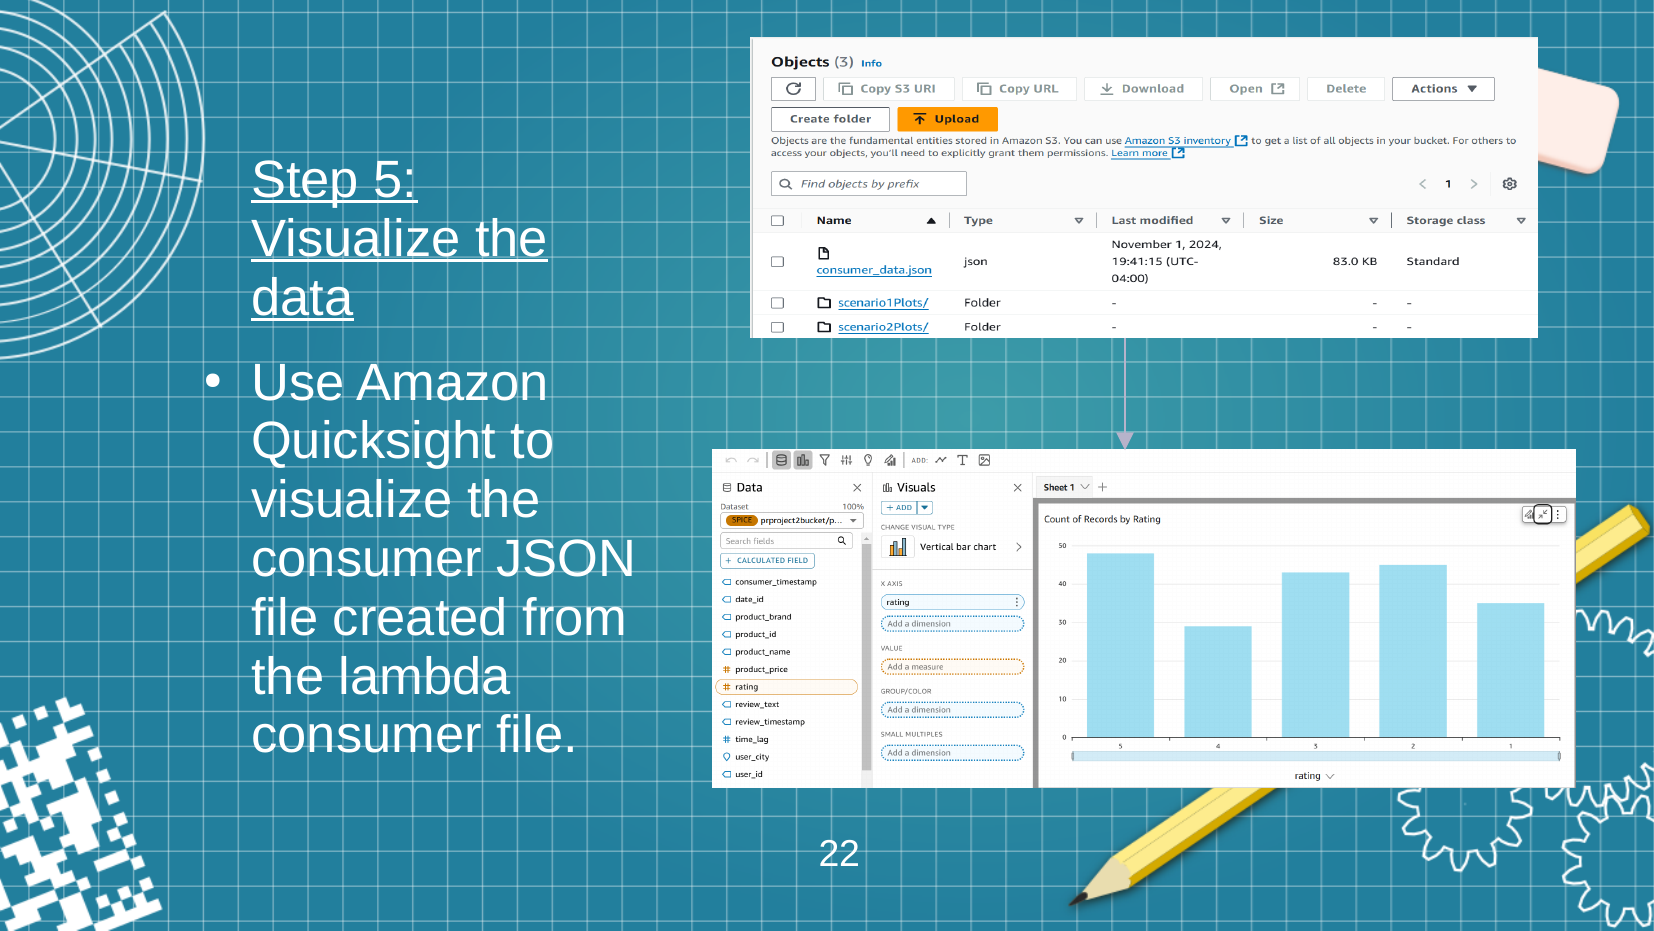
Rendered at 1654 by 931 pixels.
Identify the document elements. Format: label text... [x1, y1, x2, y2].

list Step 5: Visualize the data Use Amazon Quicksight to visualize the consumer JSON file created from the lambda consumer file. [187, 150, 638, 788]
picture [0, 0, 1654, 931]
text_box <number> [703, 825, 976, 881]
